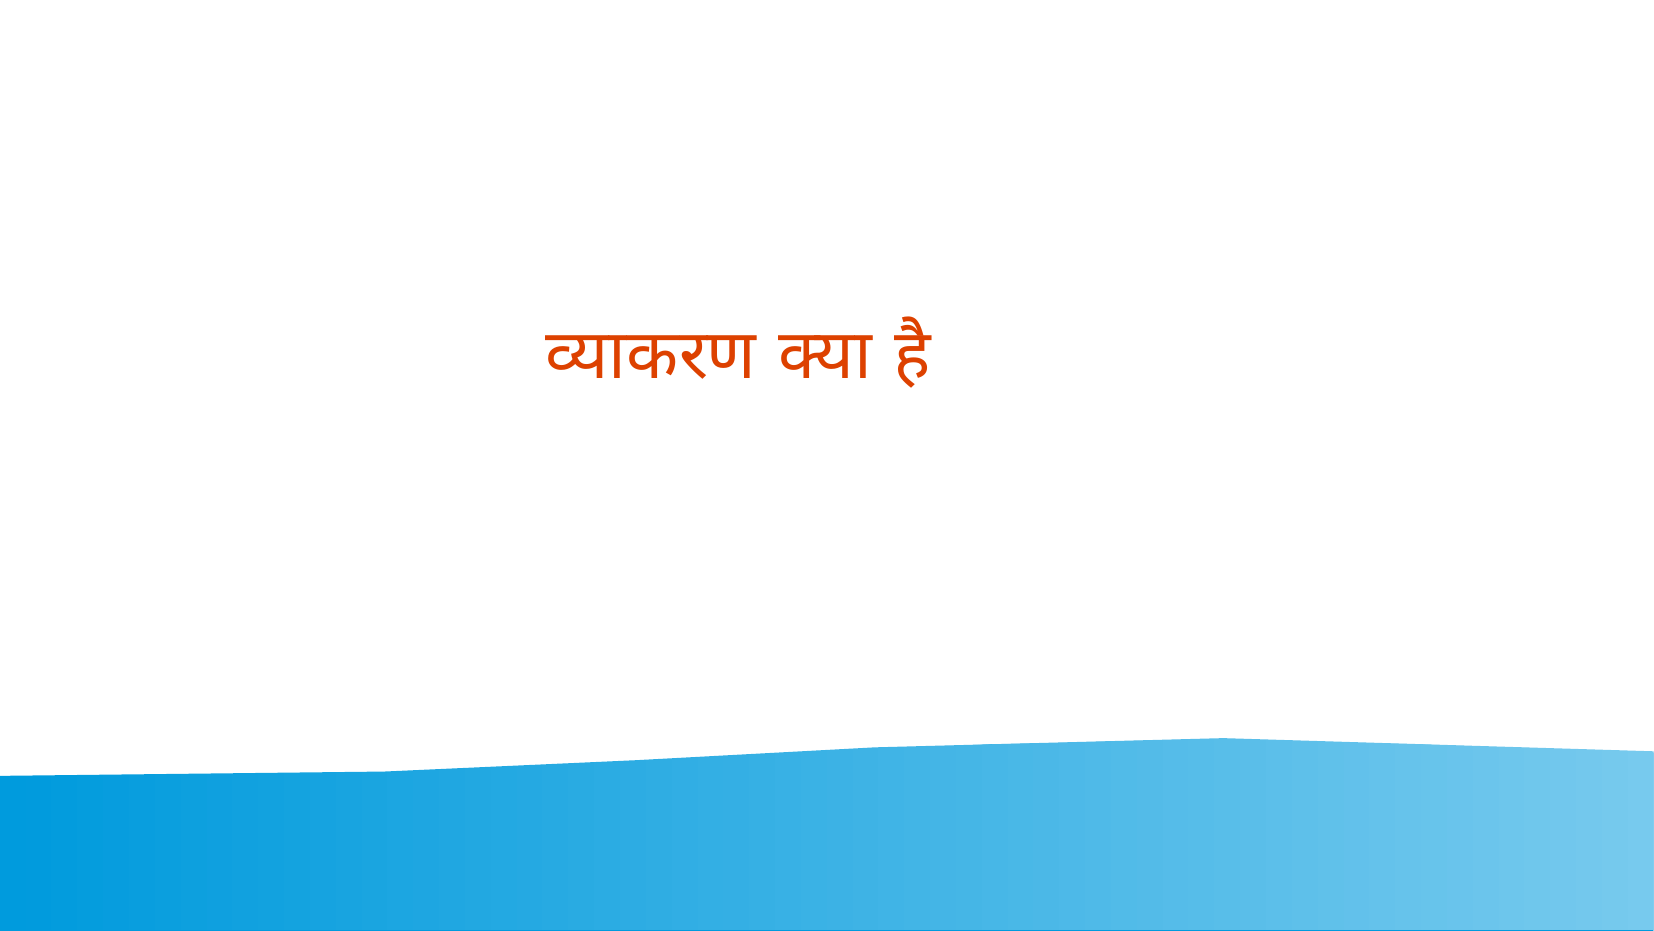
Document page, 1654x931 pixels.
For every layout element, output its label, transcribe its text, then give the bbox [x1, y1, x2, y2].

title व्याकरण क्या है [0, 265, 1477, 443]
